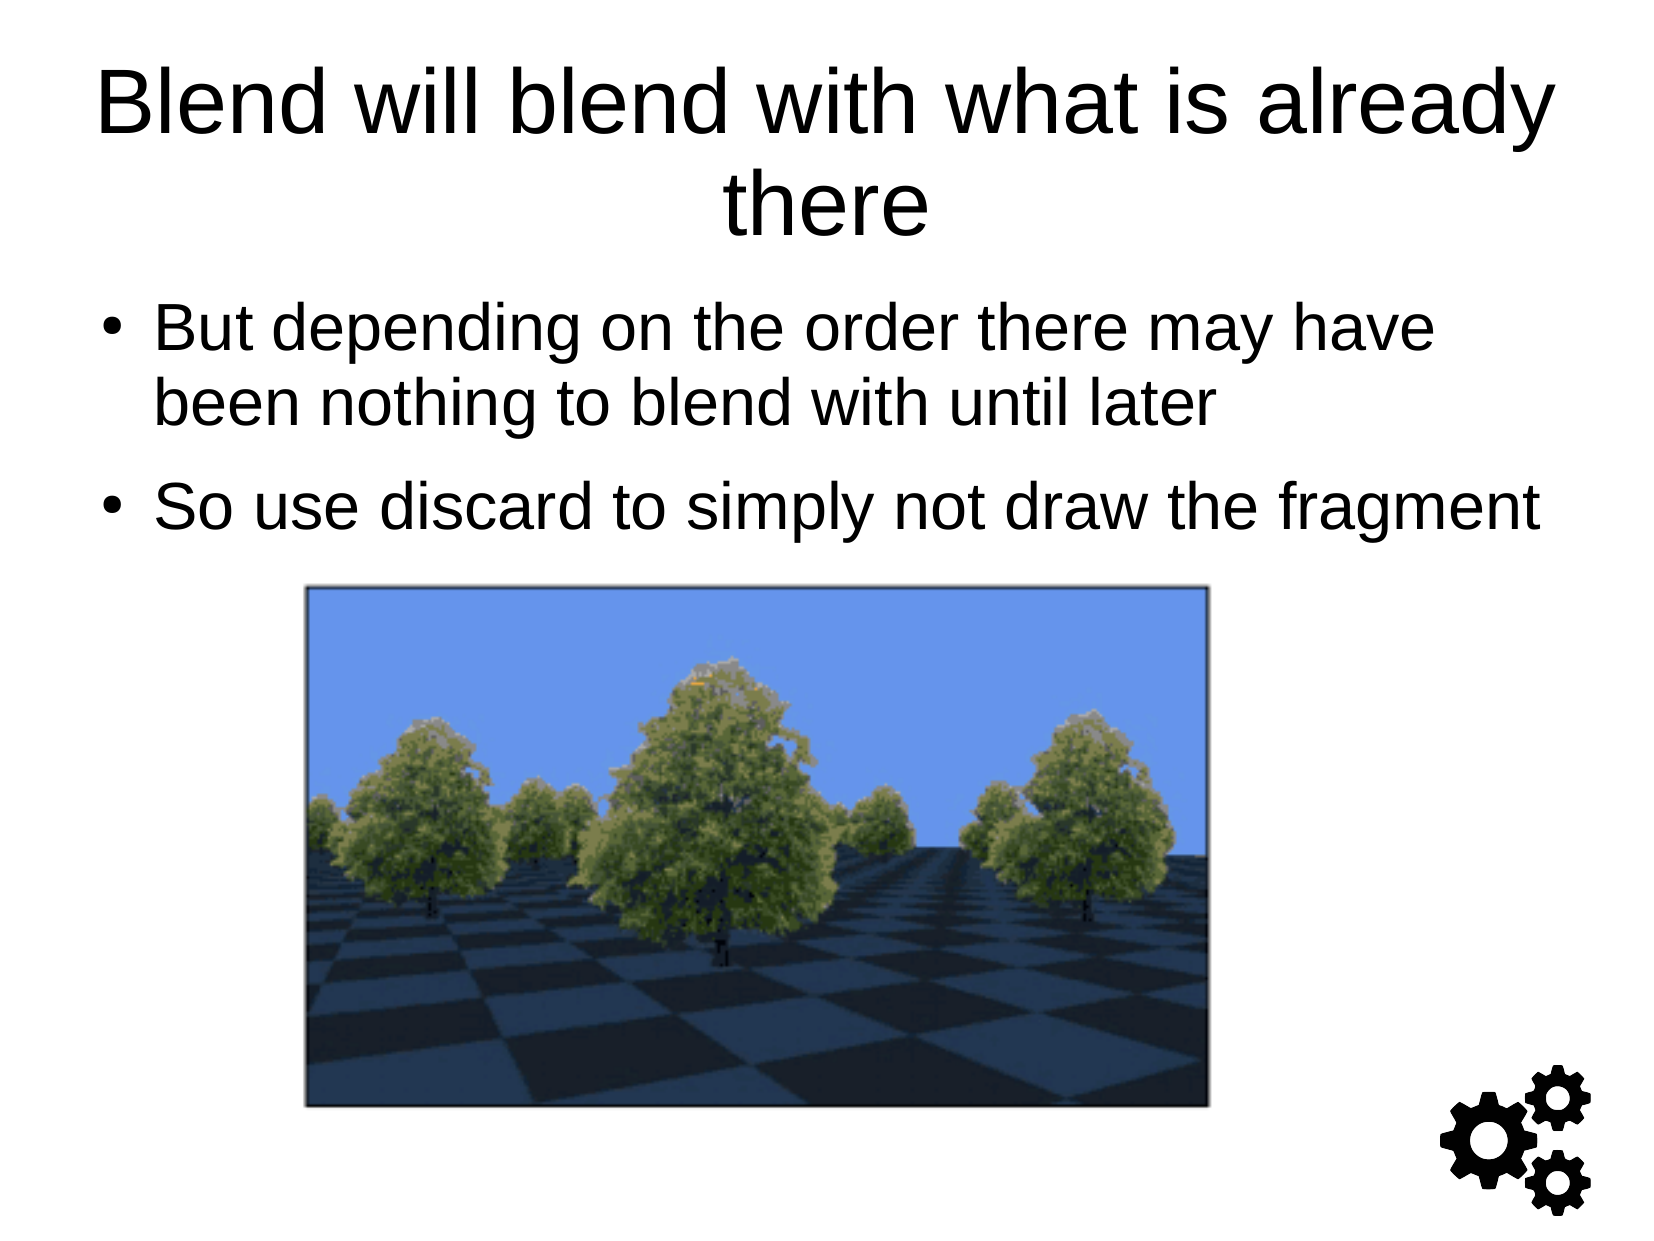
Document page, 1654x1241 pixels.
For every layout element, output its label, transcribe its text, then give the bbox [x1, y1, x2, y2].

picture [294, 569, 1246, 1124]
picture [1440, 1065, 1591, 1216]
title Blend will blend with what is already there [82, 49, 1571, 257]
list But depending on the order there may have been nothing to blend with until later So use discard to simply not draw the fragment [82, 290, 1571, 1010]
